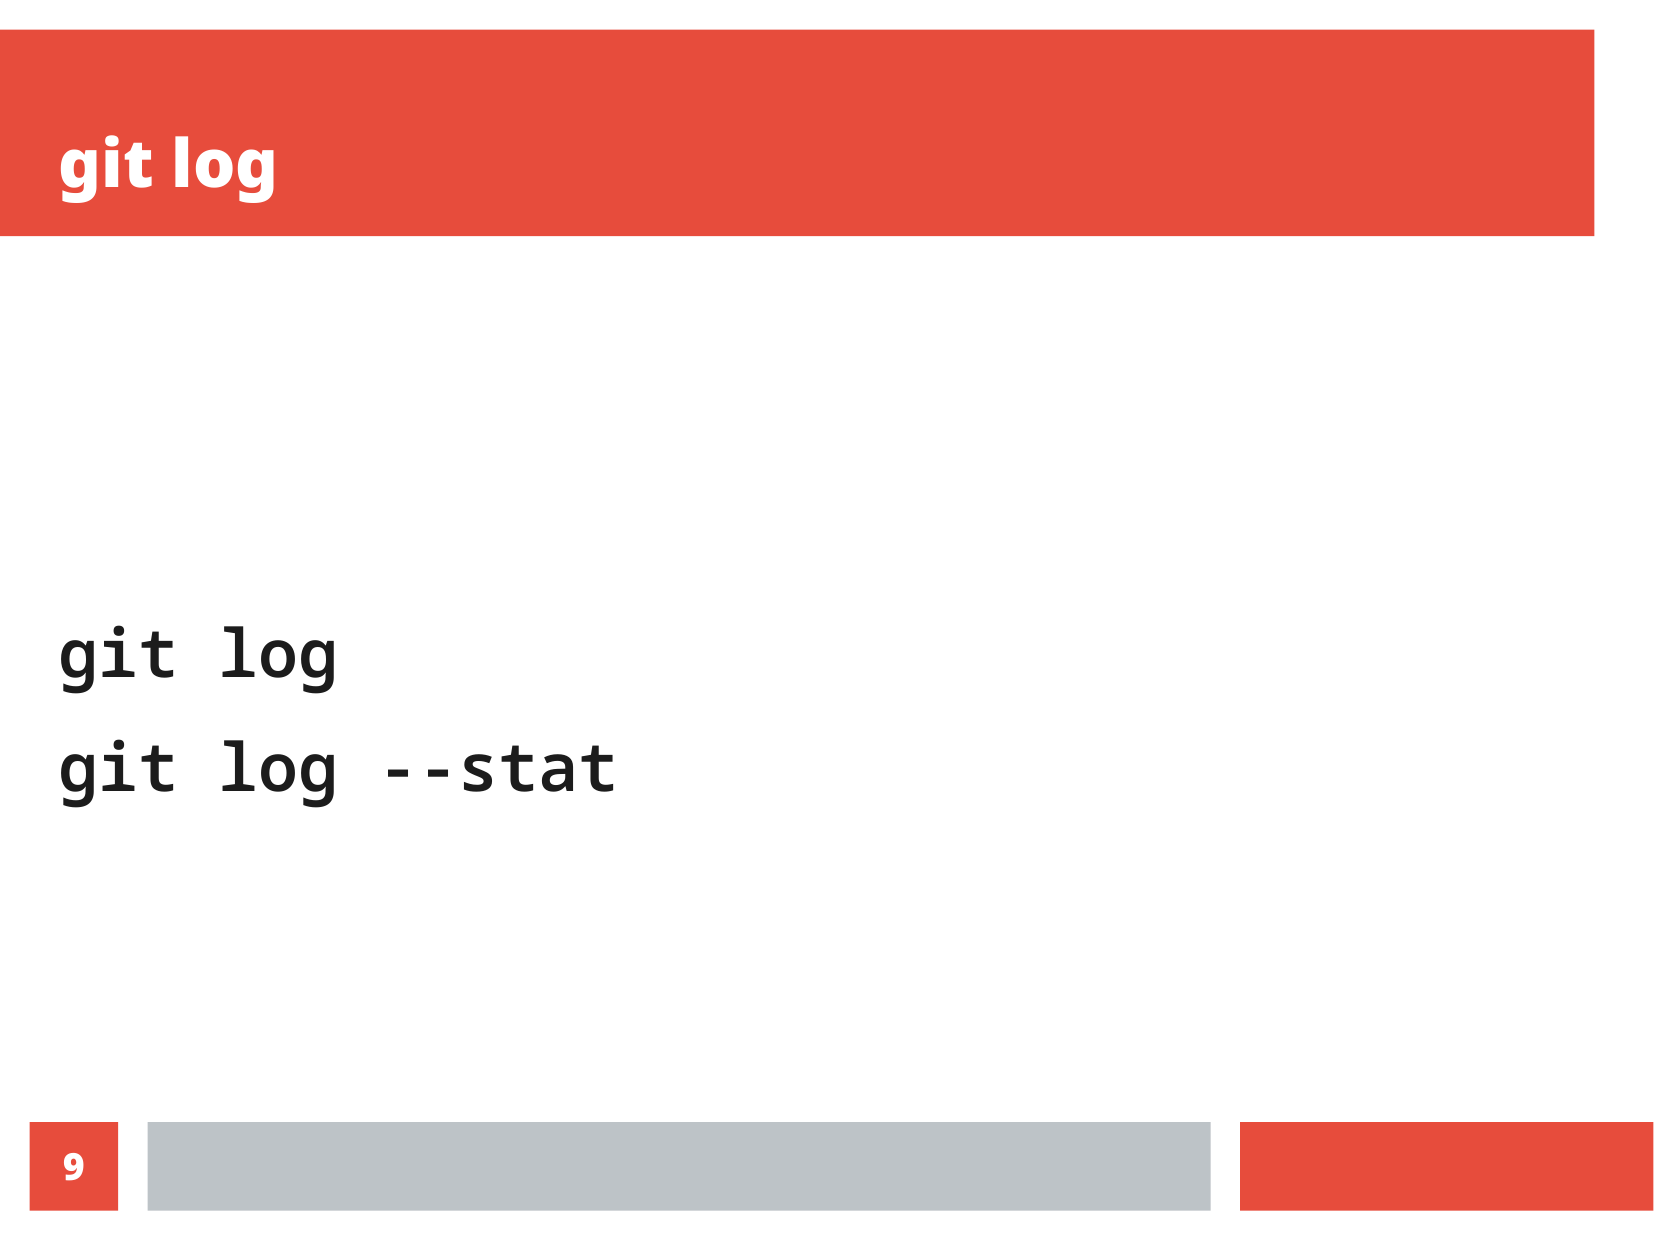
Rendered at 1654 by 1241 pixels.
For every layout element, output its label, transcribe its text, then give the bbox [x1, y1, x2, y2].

list git log git log --stat [59, 324, 1565, 1093]
title git log [59, 59, 1595, 207]
